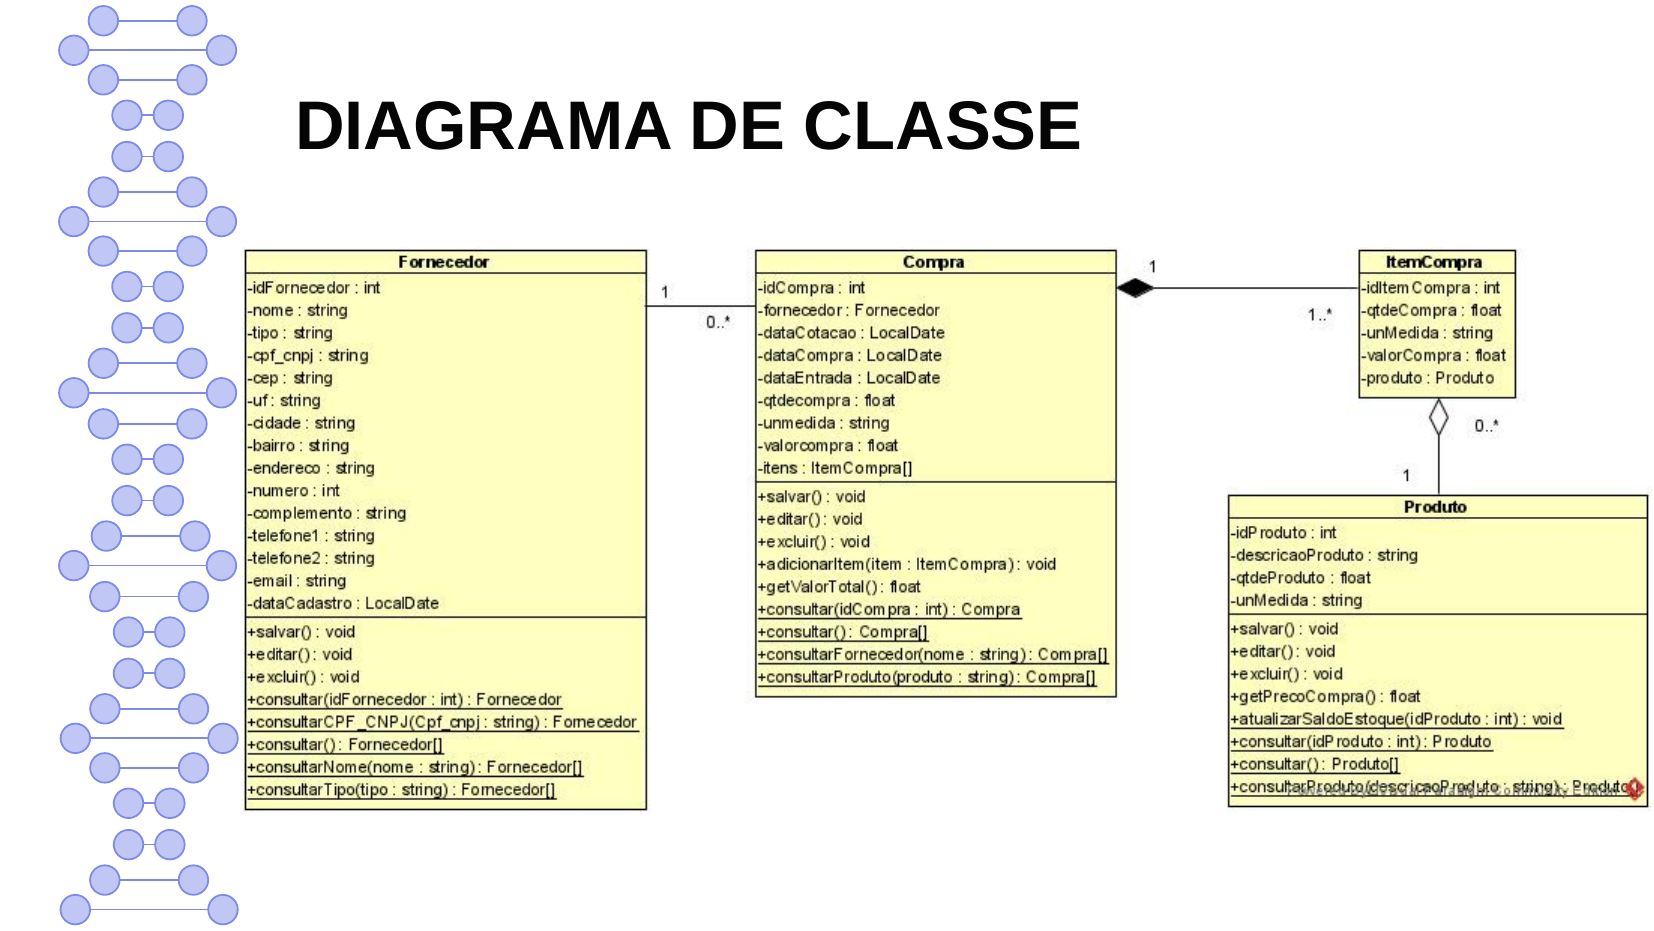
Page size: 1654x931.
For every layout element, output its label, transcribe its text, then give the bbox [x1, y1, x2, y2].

picture [242, 247, 1653, 815]
title Diagrama de classe [295, 73, 1506, 178]
